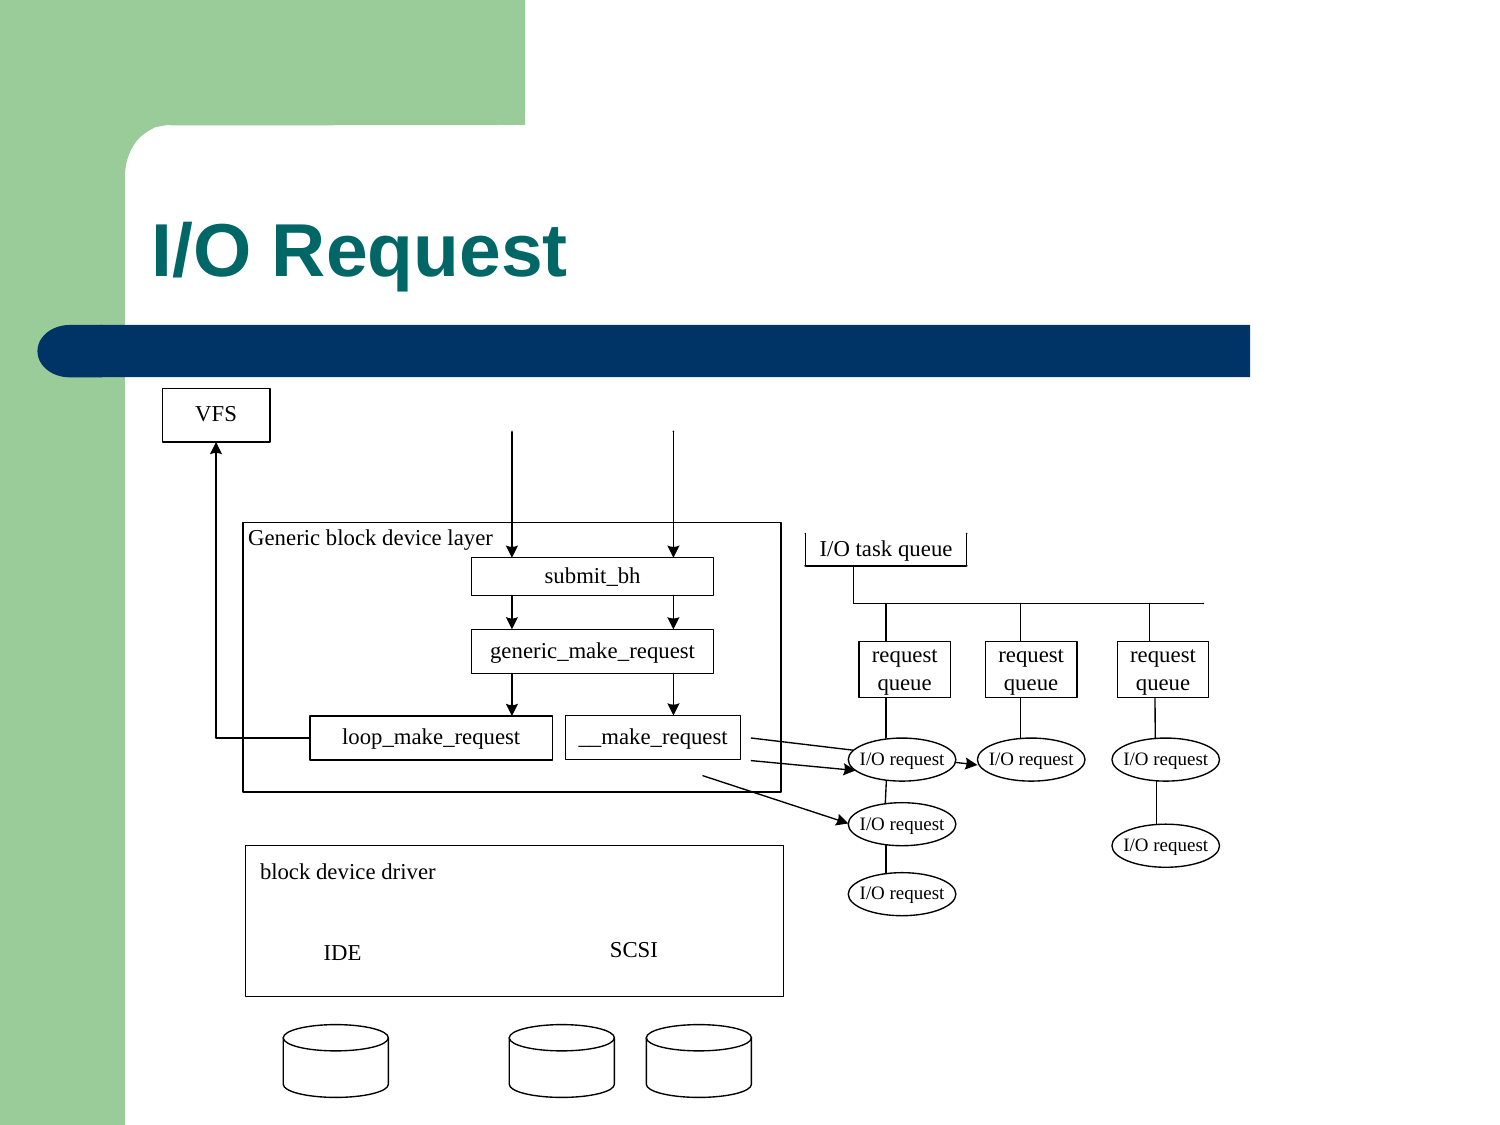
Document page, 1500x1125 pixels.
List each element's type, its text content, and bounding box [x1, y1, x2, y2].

title I/O Request [136, 136, 1414, 301]
chart [159, 385, 1223, 1101]
